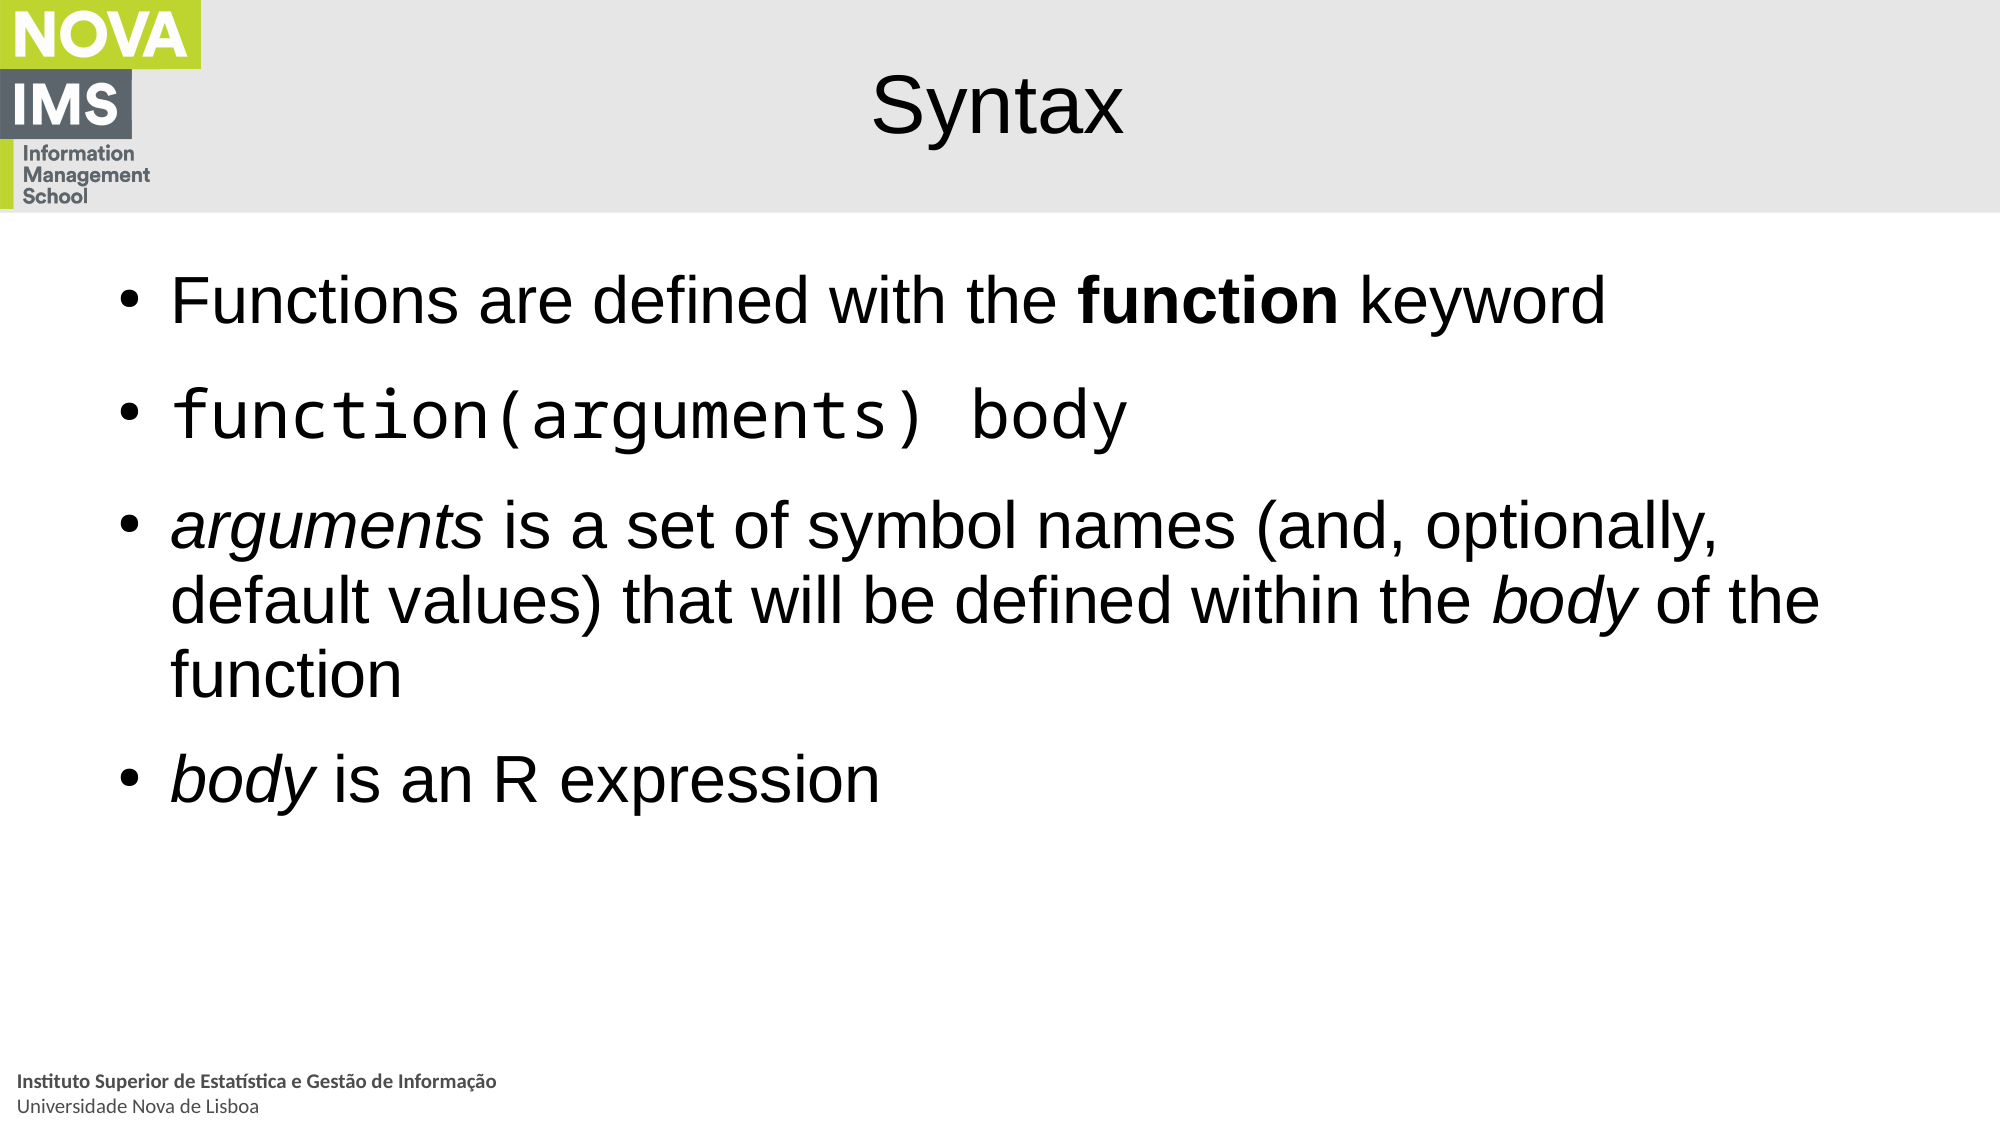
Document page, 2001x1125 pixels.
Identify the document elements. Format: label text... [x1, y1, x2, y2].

picture [0, 0, 201, 209]
title Syntax [94, 19, 1902, 189]
list Functions are defined with the function keyword function(arguments) body arguments is a set of symbol names (and, optionally, default values) that will be defined within the body of the function body is an R expression [99, 263, 1900, 916]
